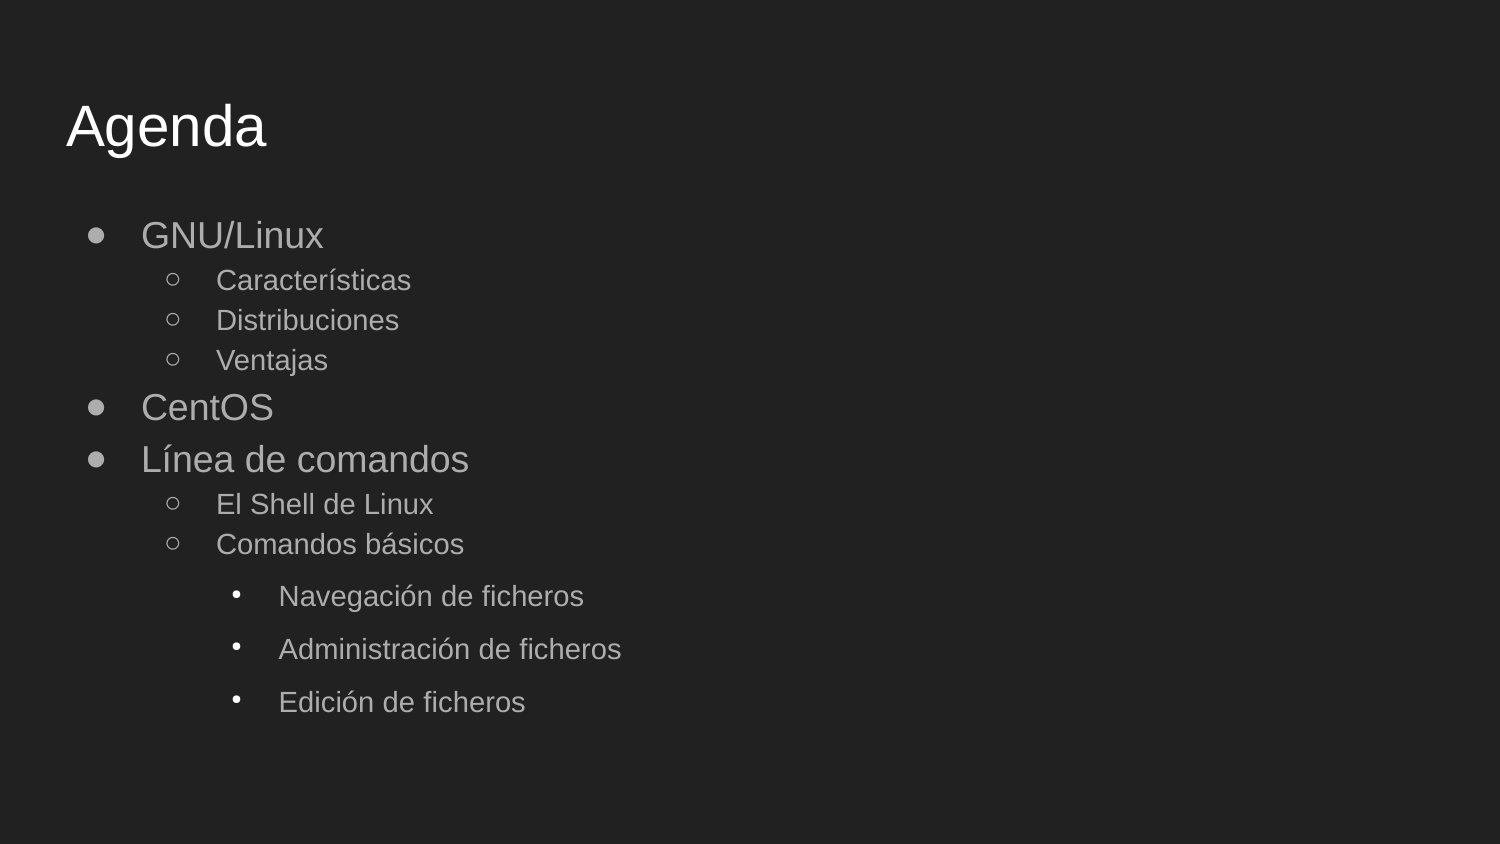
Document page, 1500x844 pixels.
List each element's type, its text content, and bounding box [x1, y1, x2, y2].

list GNU/Linux Características Distribuciones Ventajas CentOS Línea de comandos El Shell de Linux Comandos básicos Navegación de ficheros Administración de ficheros Edición de ficheros [51, 189, 1449, 750]
title Agenda [51, 72, 1449, 167]
